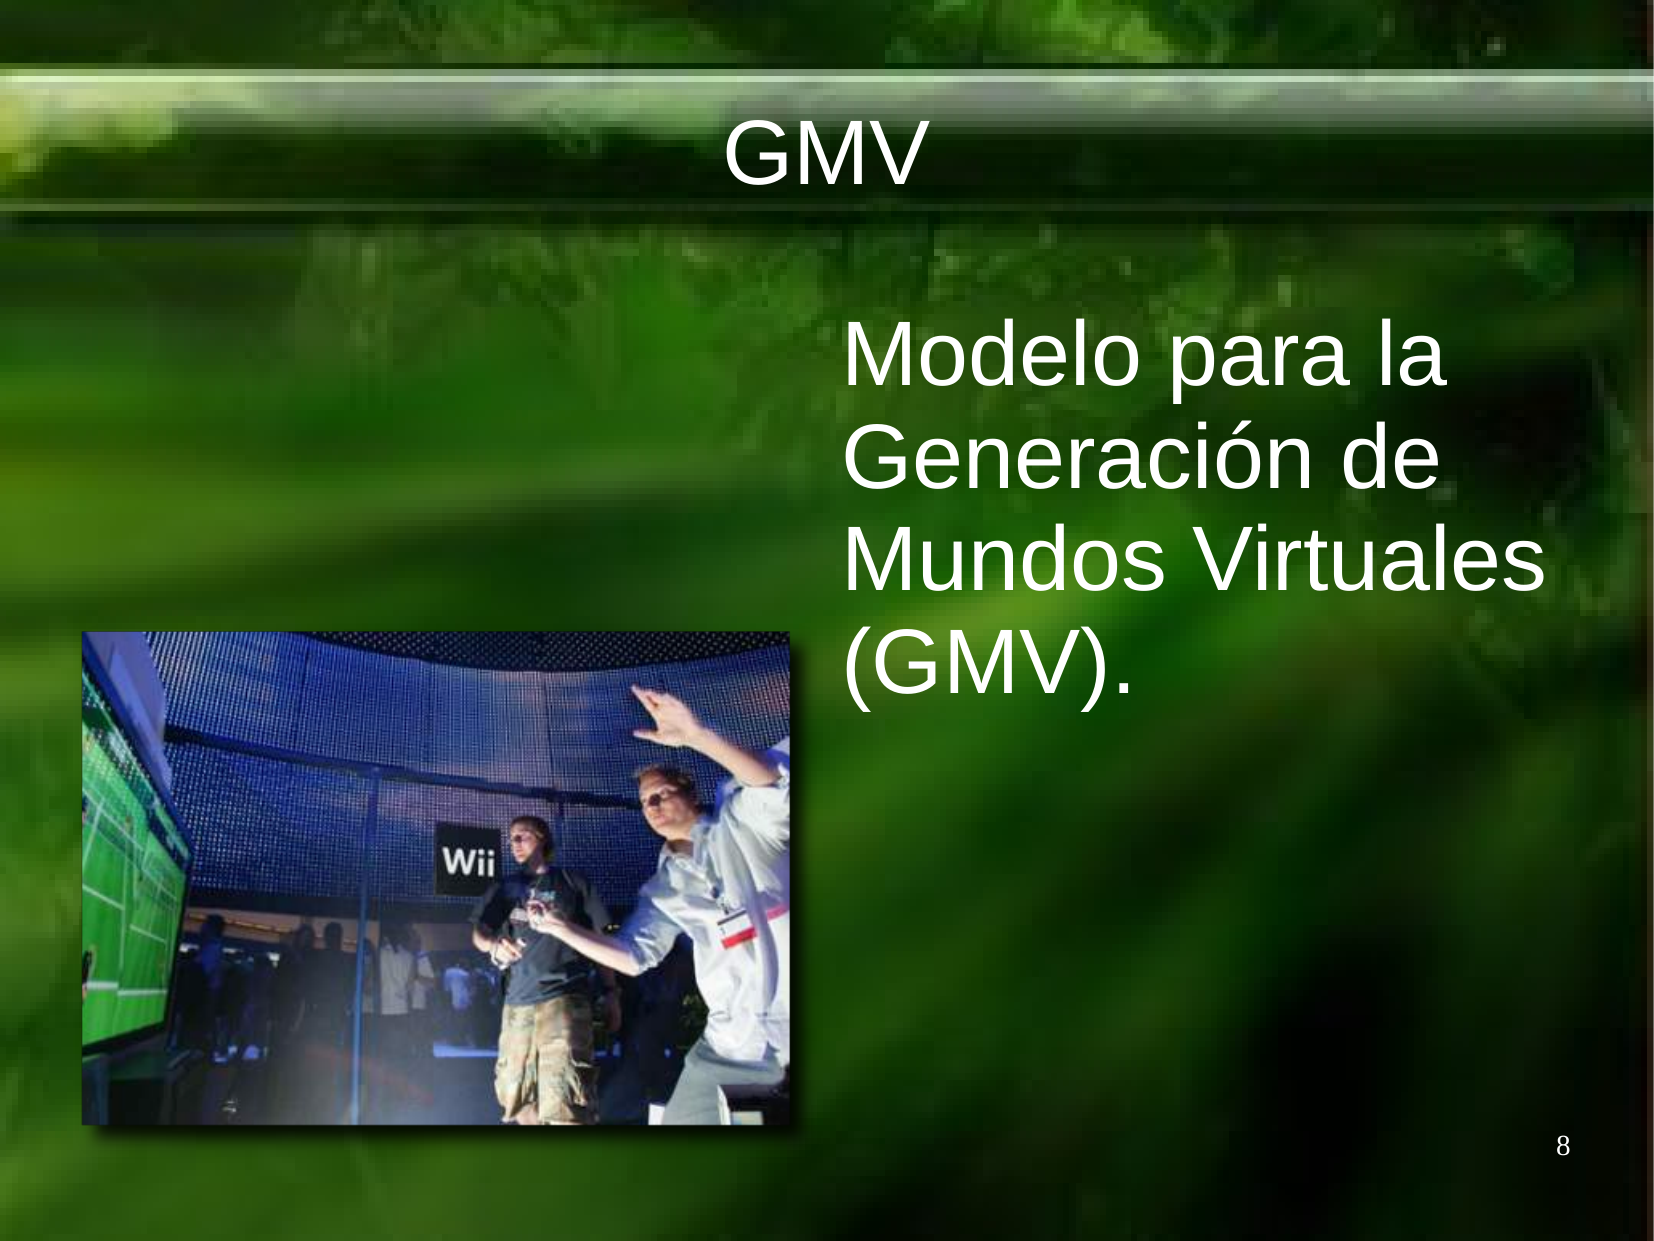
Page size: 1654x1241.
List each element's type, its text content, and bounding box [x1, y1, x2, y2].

title GMV [82, 56, 1571, 250]
picture [0, 0, 1654, 1241]
text_box Modelo para la Generación de Mundos Virtuales (GMV). [826, 295, 1654, 739]
